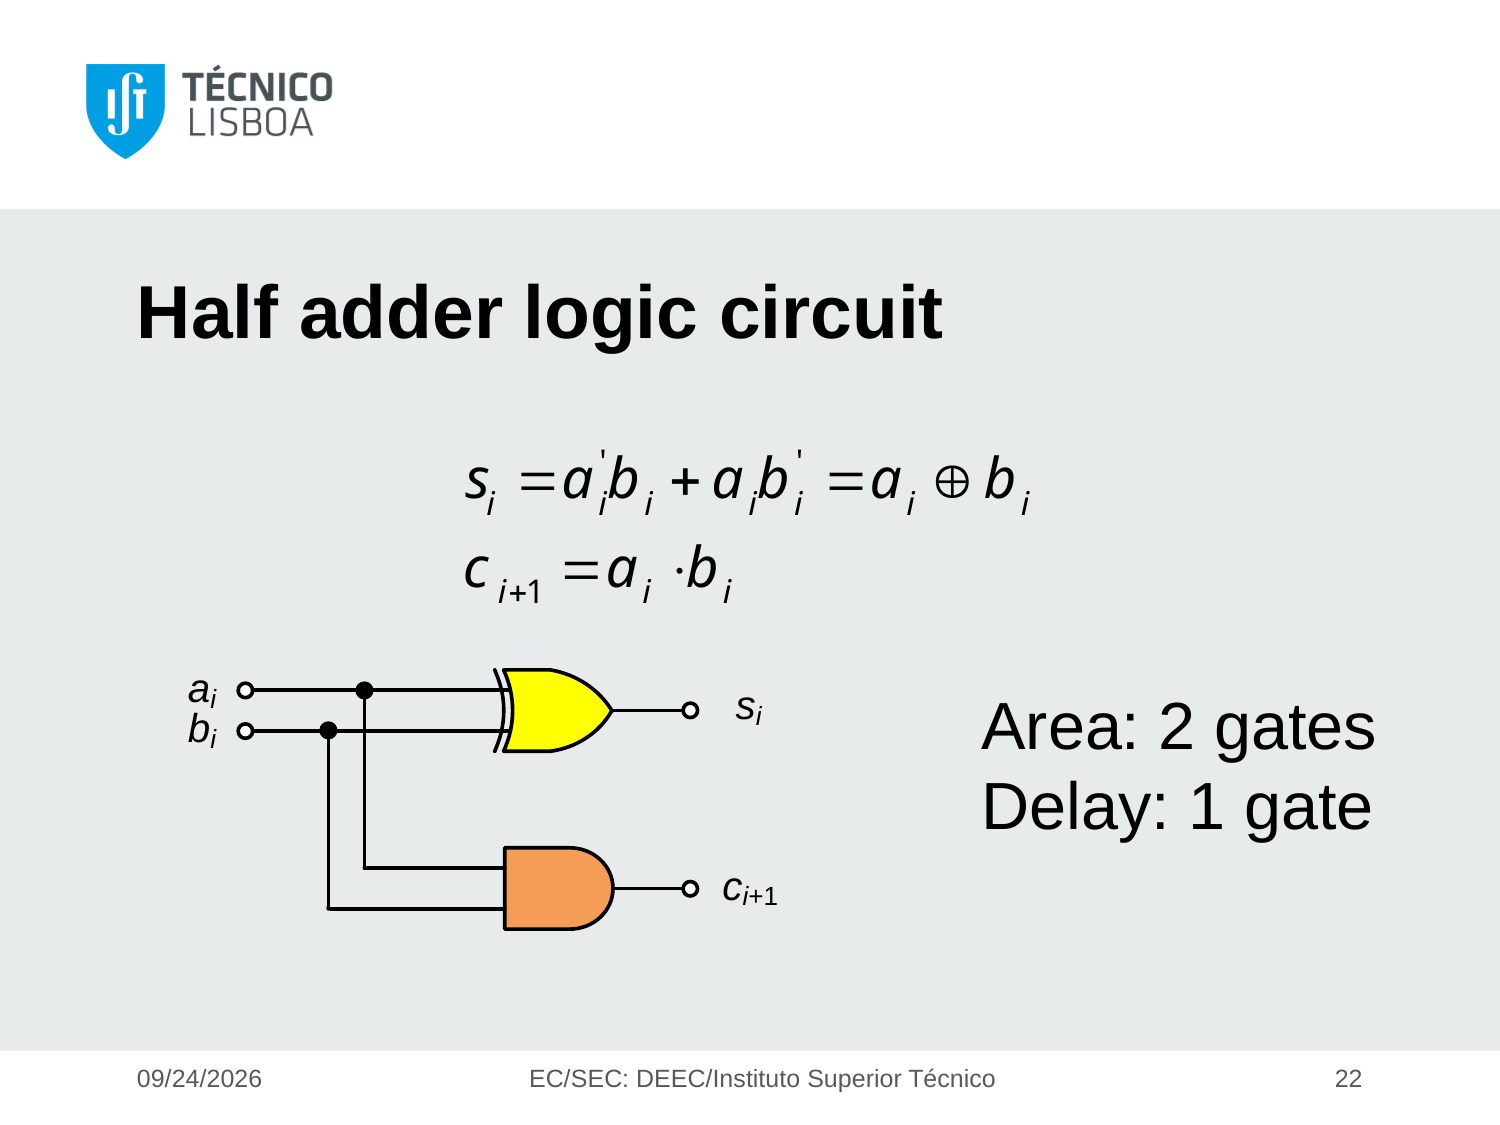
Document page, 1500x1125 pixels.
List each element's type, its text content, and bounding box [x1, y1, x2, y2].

chart [452, 434, 1048, 622]
slide_number <number> [1077, 1052, 1378, 1103]
picture [0, 0, 1500, 1125]
slide_number 10/08/2018 [121, 1052, 425, 1103]
text_box Area: 2 gates Delay: 1 gate [966, 675, 1393, 851]
title Half adder logic circuit [121, 237, 1378, 381]
footer EC/SEC: DEEC/Instituto Superior Técnico [512, 1052, 1021, 1103]
chart [171, 638, 798, 959]
